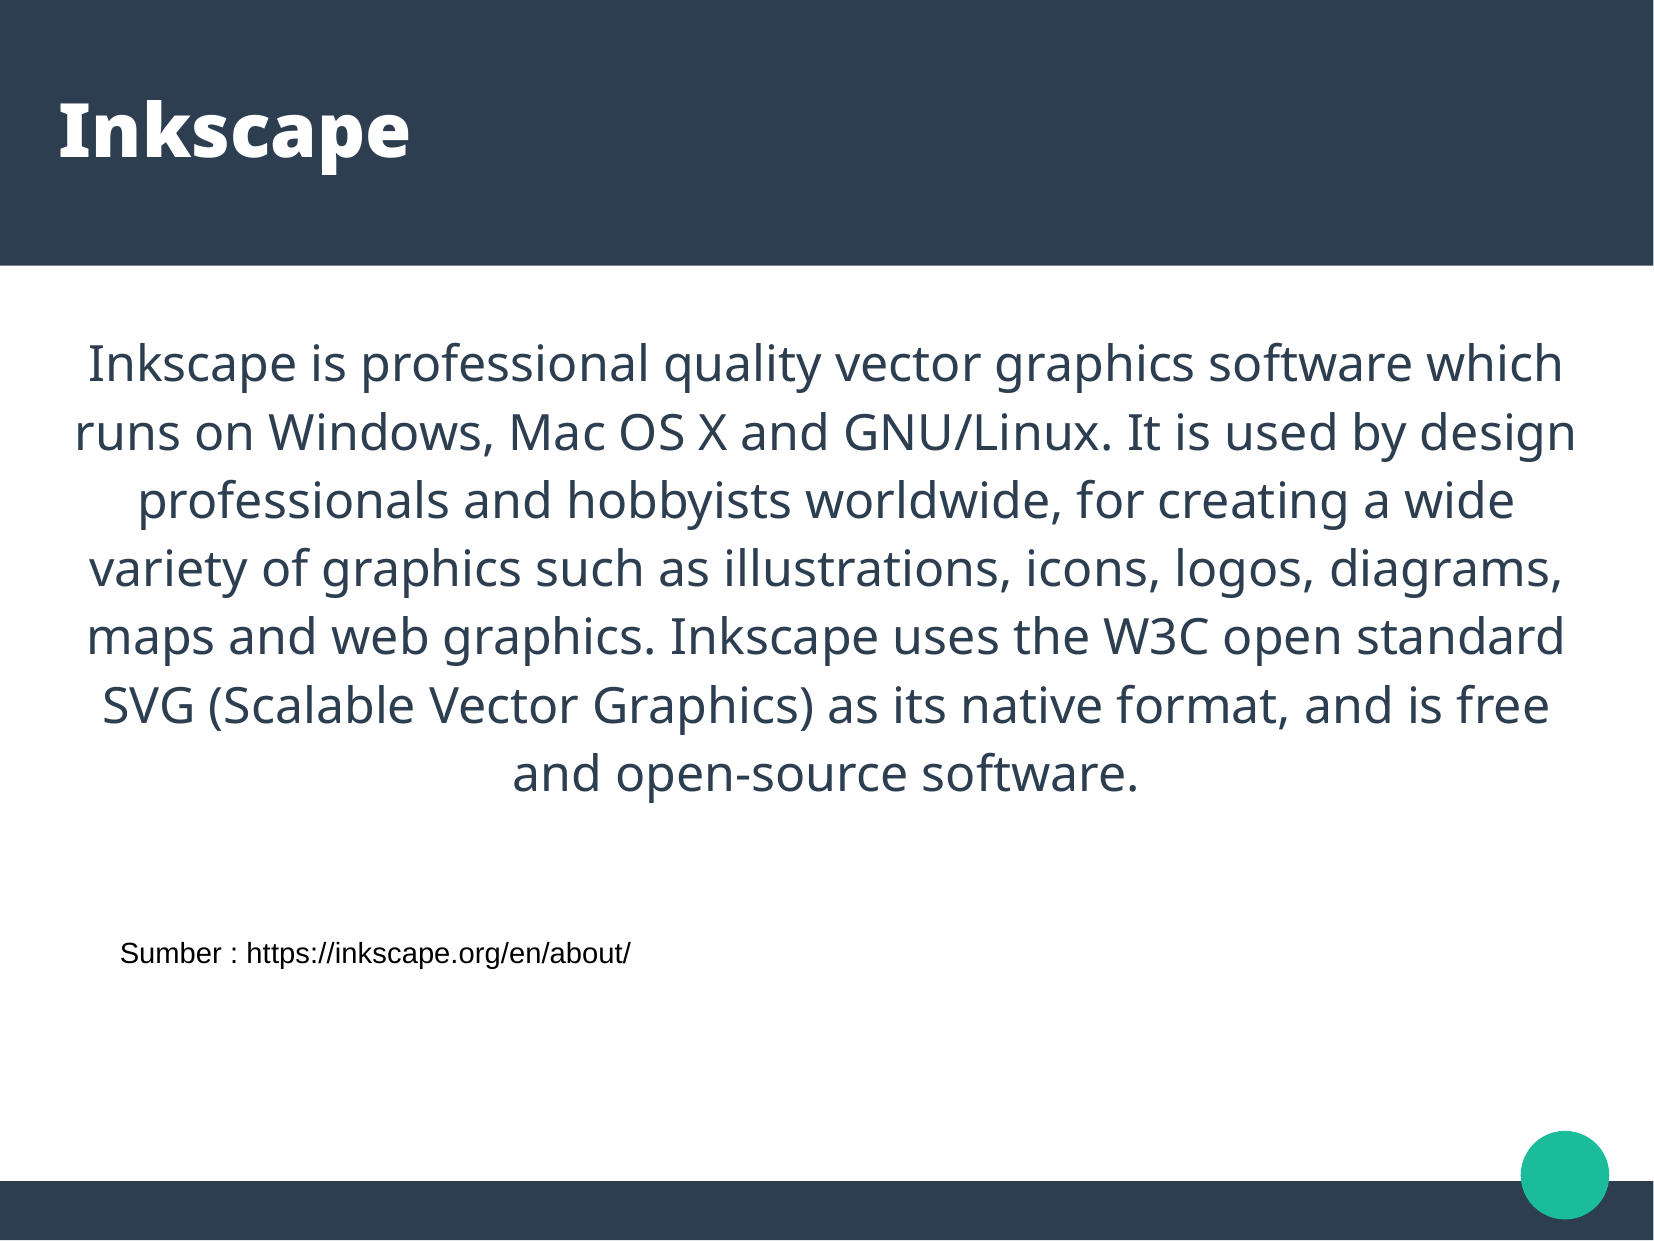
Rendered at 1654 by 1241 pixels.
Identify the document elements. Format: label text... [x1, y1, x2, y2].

title Inkscape [59, 56, 1595, 200]
subtitle Inkscape is professional quality vector graphics software which runs on Windows, Mac OS X and GNU/Linux. It is used by design professionals and hobbyists worldwide, for creating a wide variety of graphics such as illustrations, icons, logos, diagrams, maps and web graphics. Inkscape uses the W3C open standard SVG (Scalable Vector Graphics) as its native format, and is free and open-source software. [59, 324, 1595, 811]
text_box Sumber : https://inkscape.org/en/about/ [105, 930, 781, 1071]
